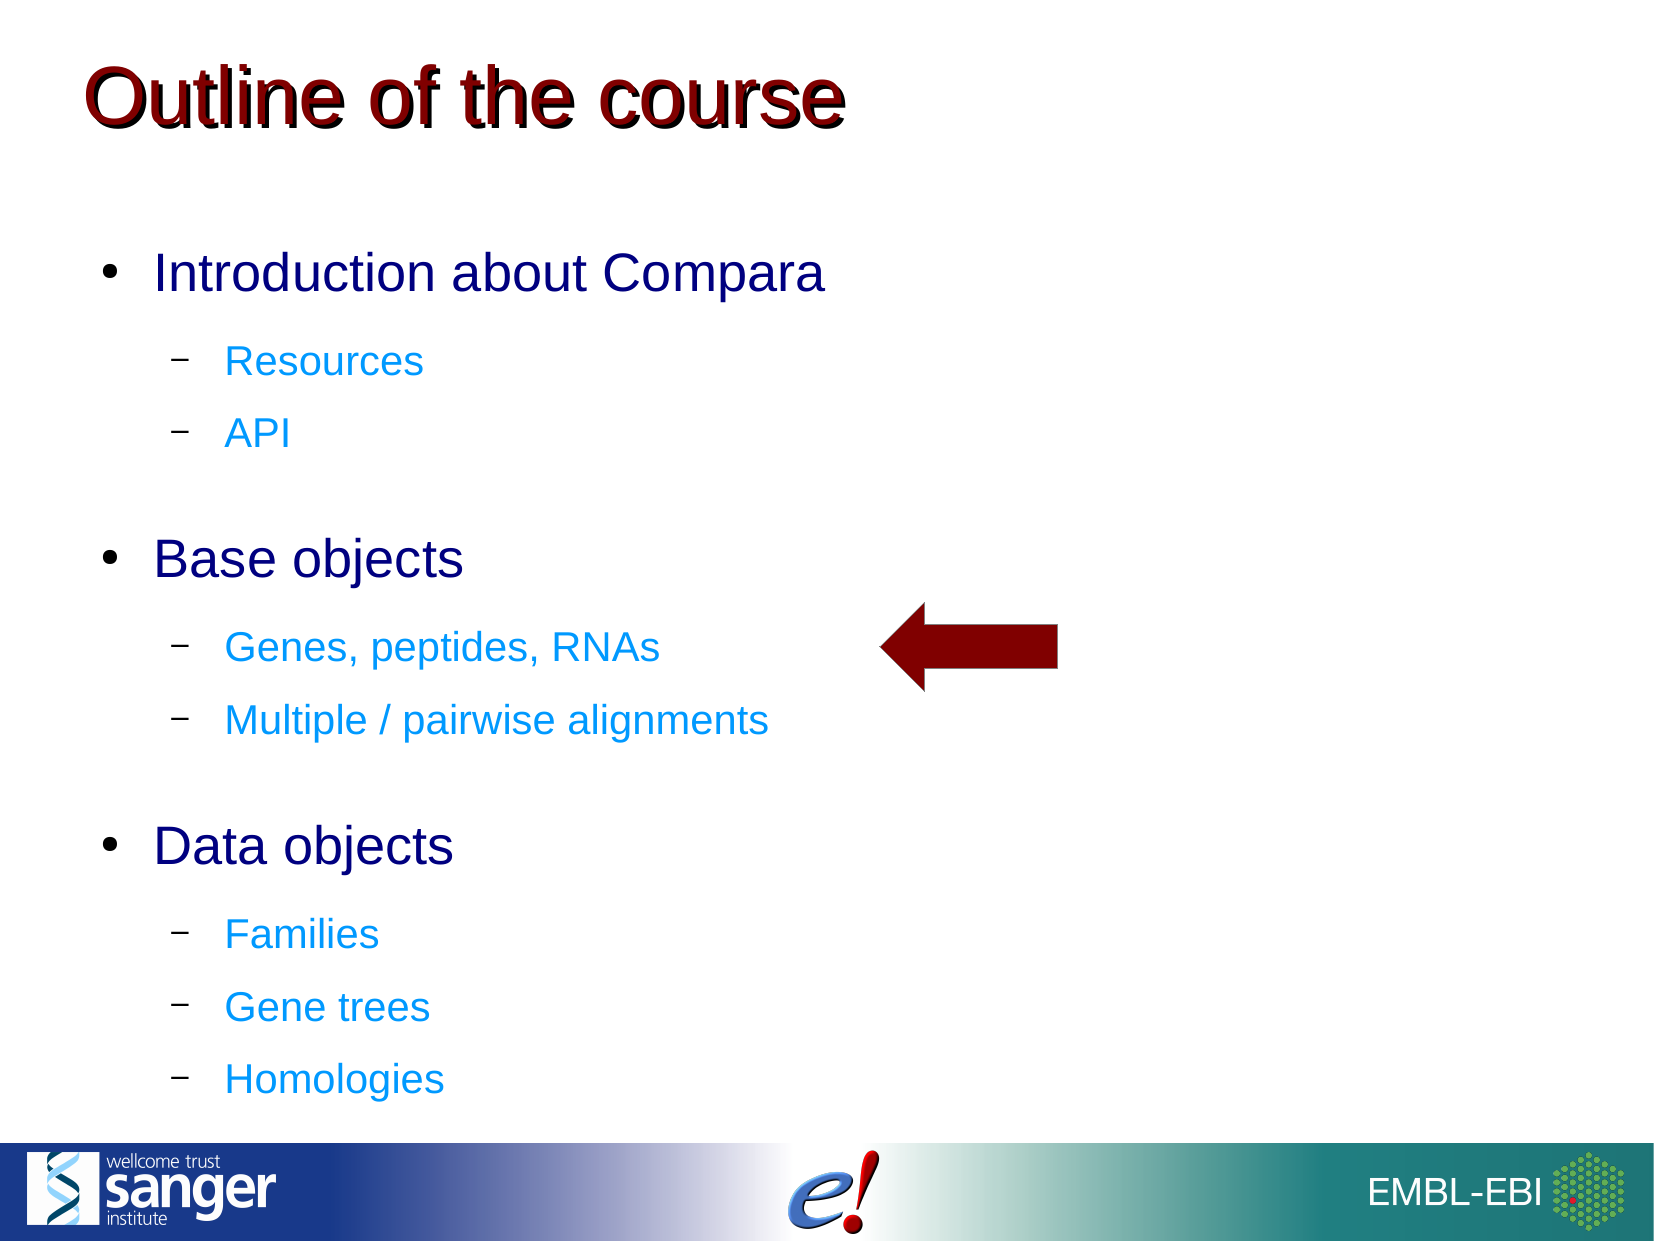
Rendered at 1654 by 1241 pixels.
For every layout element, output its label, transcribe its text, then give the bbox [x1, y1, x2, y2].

text_box [879, 602, 1058, 692]
list Introduction about Compara Resources API Base objects Genes, peptides, RNAs Multiple / pairwise alignments Data objects Families Gene trees Homologies [82, 242, 1524, 1099]
picture [0, 1143, 1654, 1241]
title Outline of the course [82, 49, 1571, 257]
